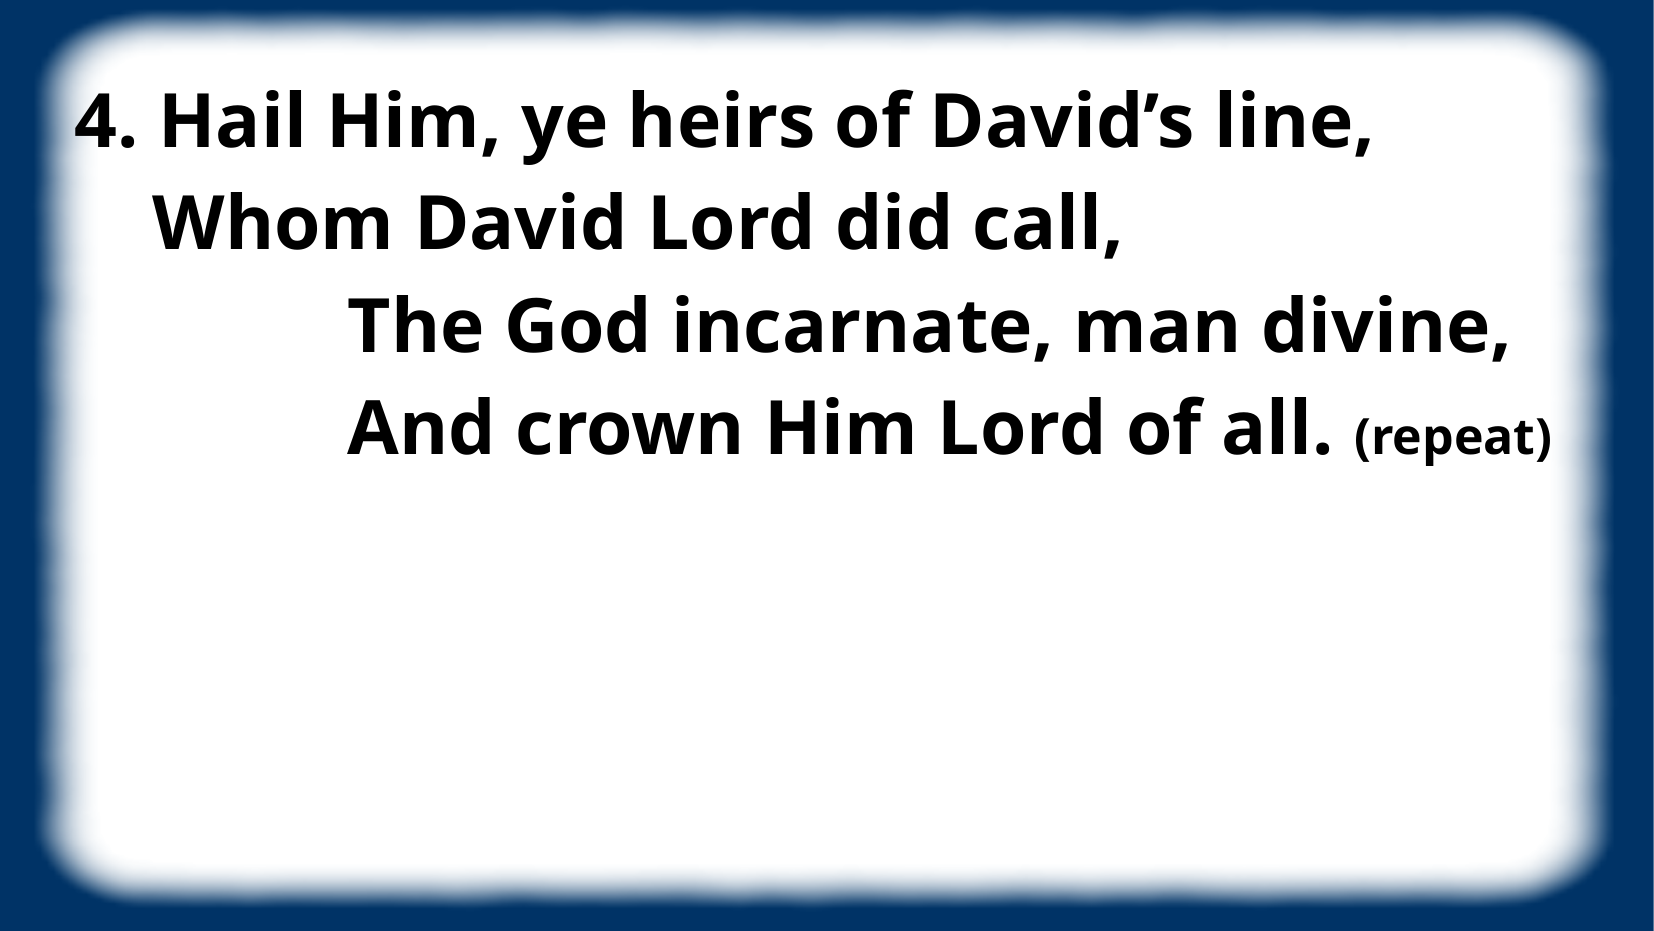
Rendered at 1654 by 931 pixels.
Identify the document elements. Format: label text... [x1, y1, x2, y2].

text_box 4. Hail Him, ye heirs of David’s line, Whom David Lord did call, The God incarnate, man divine, And crown Him Lord of all. (repeat) [60, 60, 1591, 475]
picture [0, 0, 1654, 931]
